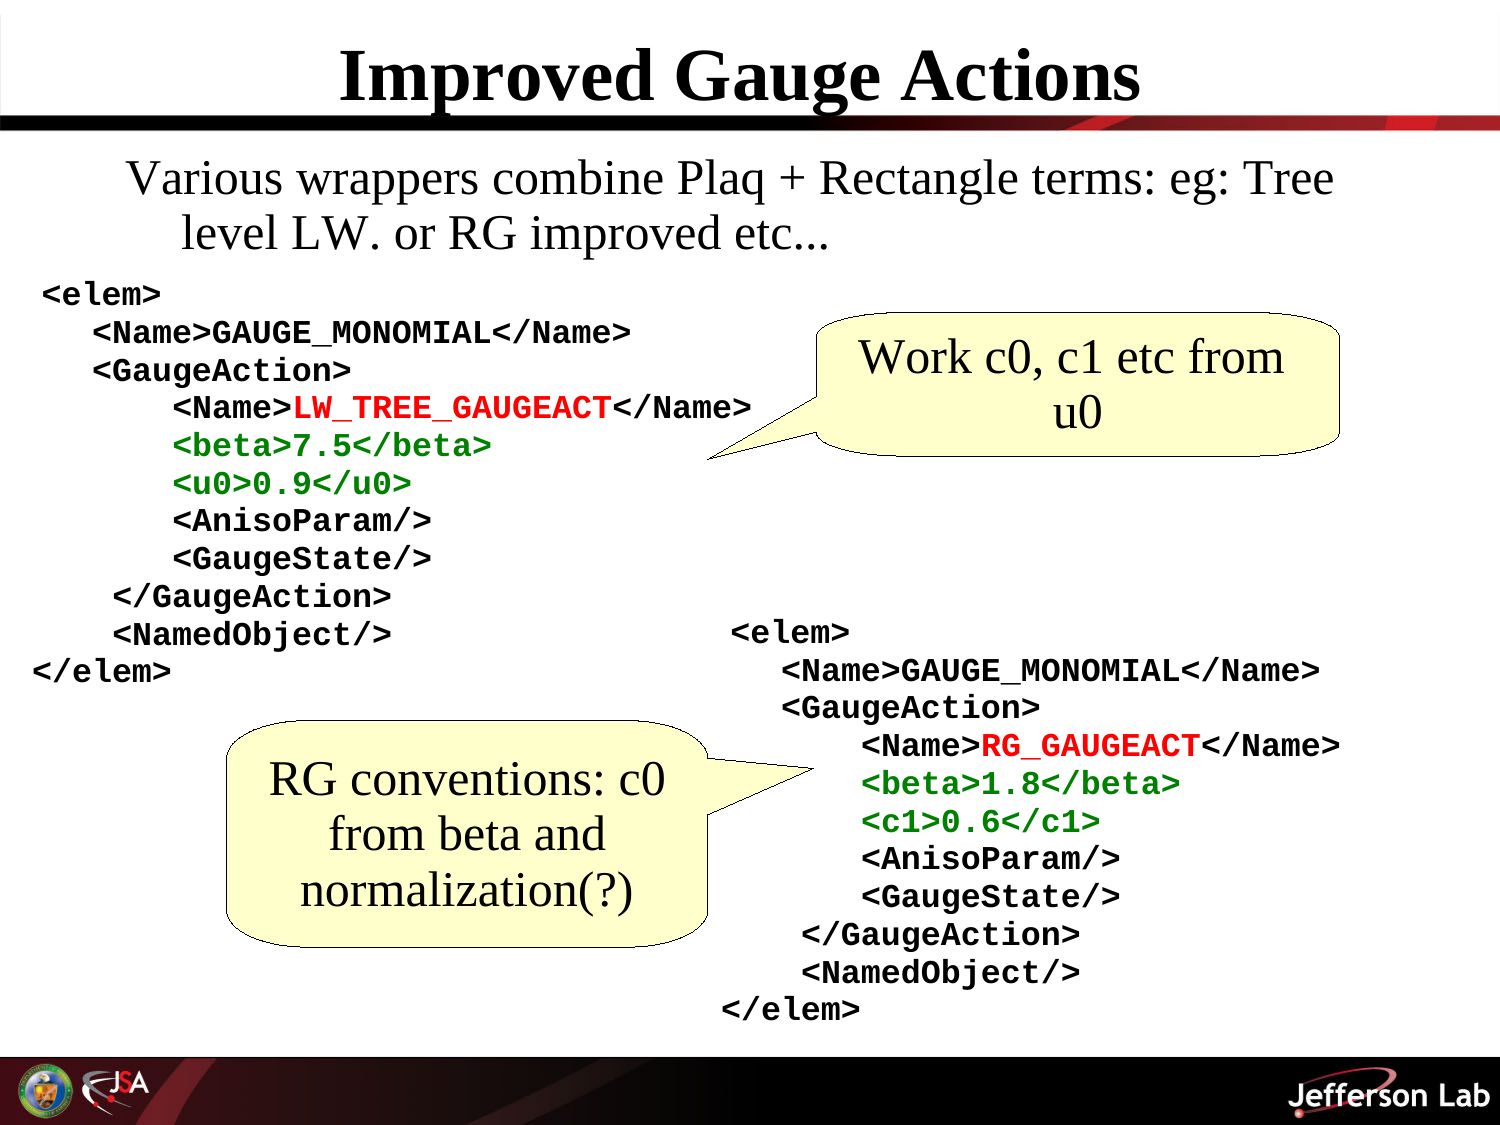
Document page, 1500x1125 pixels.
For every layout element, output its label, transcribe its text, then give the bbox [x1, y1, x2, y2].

text_box RG conventions: c0 from beta and normalization(?) [226, 720, 814, 948]
list Various wrappers combine Plaq + Rectangle terms: eg: Tree level LW. or RG improved etc... [125, 149, 1401, 272]
text_box <elem> <Name>GAUGE_MONOMIAL</Name> <GaugeAction> <Name>RG_GAUGEACT</Name> <beta>1.8</beta> <c1>0.6</c1> <AnisoParam/> <GaugeState/> </GaugeAction> <NamedObject/> </elem> [706, 602, 1474, 1050]
title Improved Gauge Actions [112, 7, 1388, 143]
text_box Work c0, c1 etc from u0 [707, 312, 1340, 460]
picture [0, 0, 1500, 1125]
text_box <elem> <Name>GAUGE_MONOMIAL</Name> <GaugeAction> <Name>LW_TREE_GAUGEACT</Name> <beta>7.5</beta> <u0>0.9</u0> <AnisoParam/> <GaugeState/> </GaugeAction> <NamedObject/> </elem> [17, 264, 785, 712]
